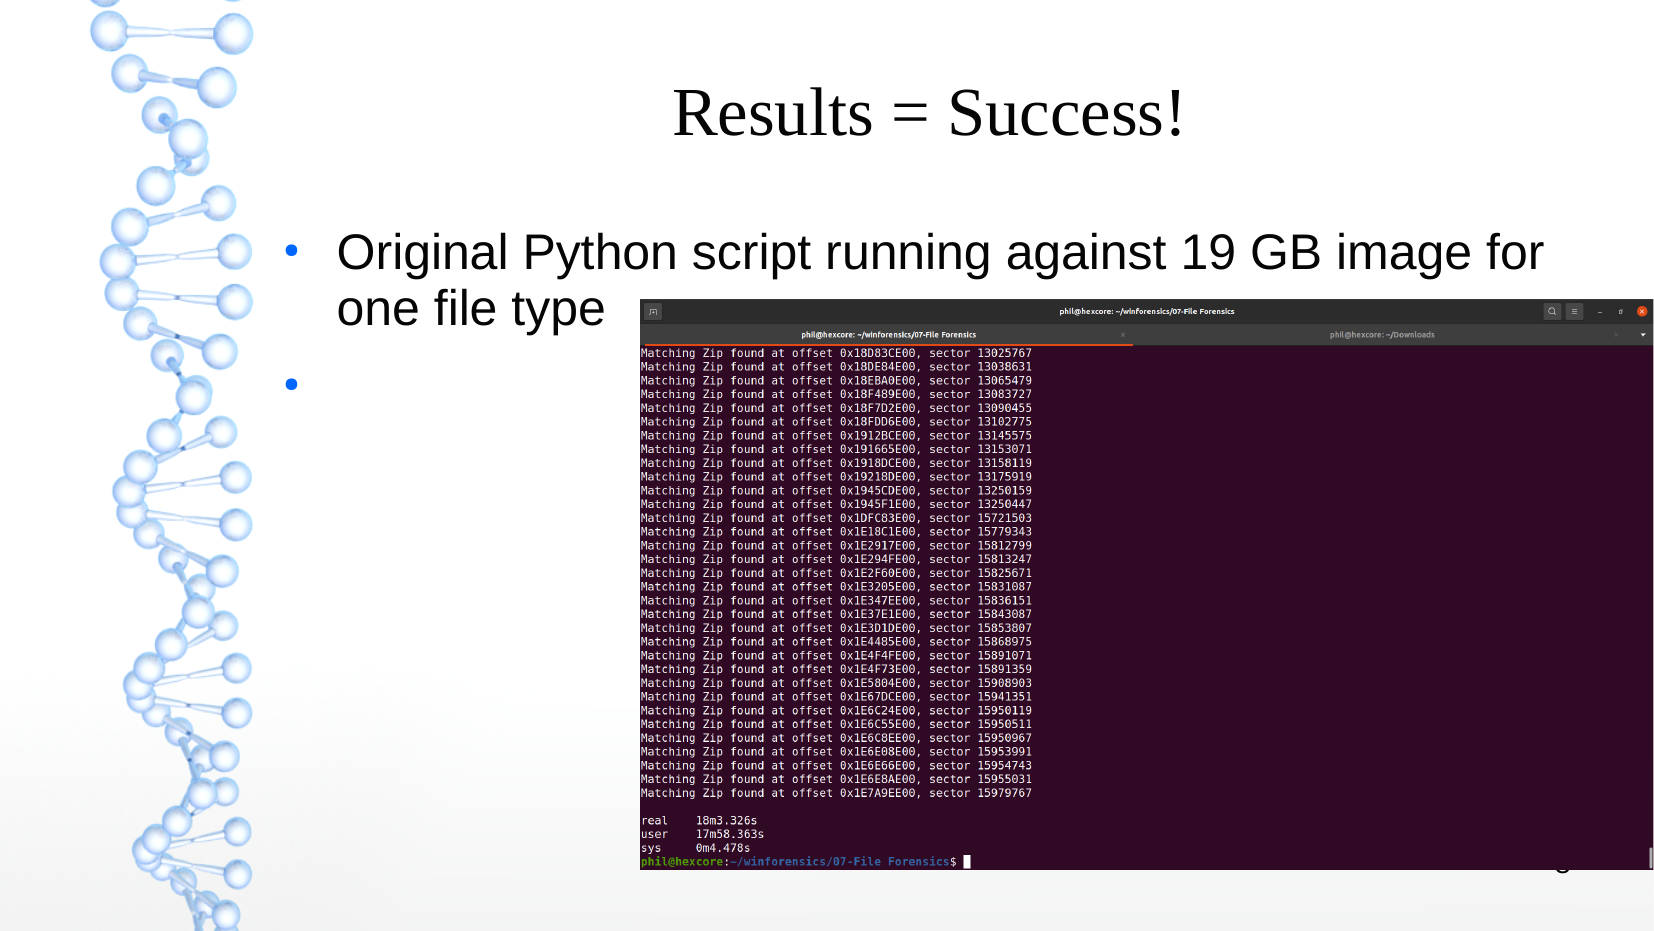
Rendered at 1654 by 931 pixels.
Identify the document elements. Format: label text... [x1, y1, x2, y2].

picture [0, 0, 1654, 931]
list Original Python script running against 19 GB image for one file type [265, 224, 1595, 764]
title Results = Success! [265, 35, 1595, 189]
